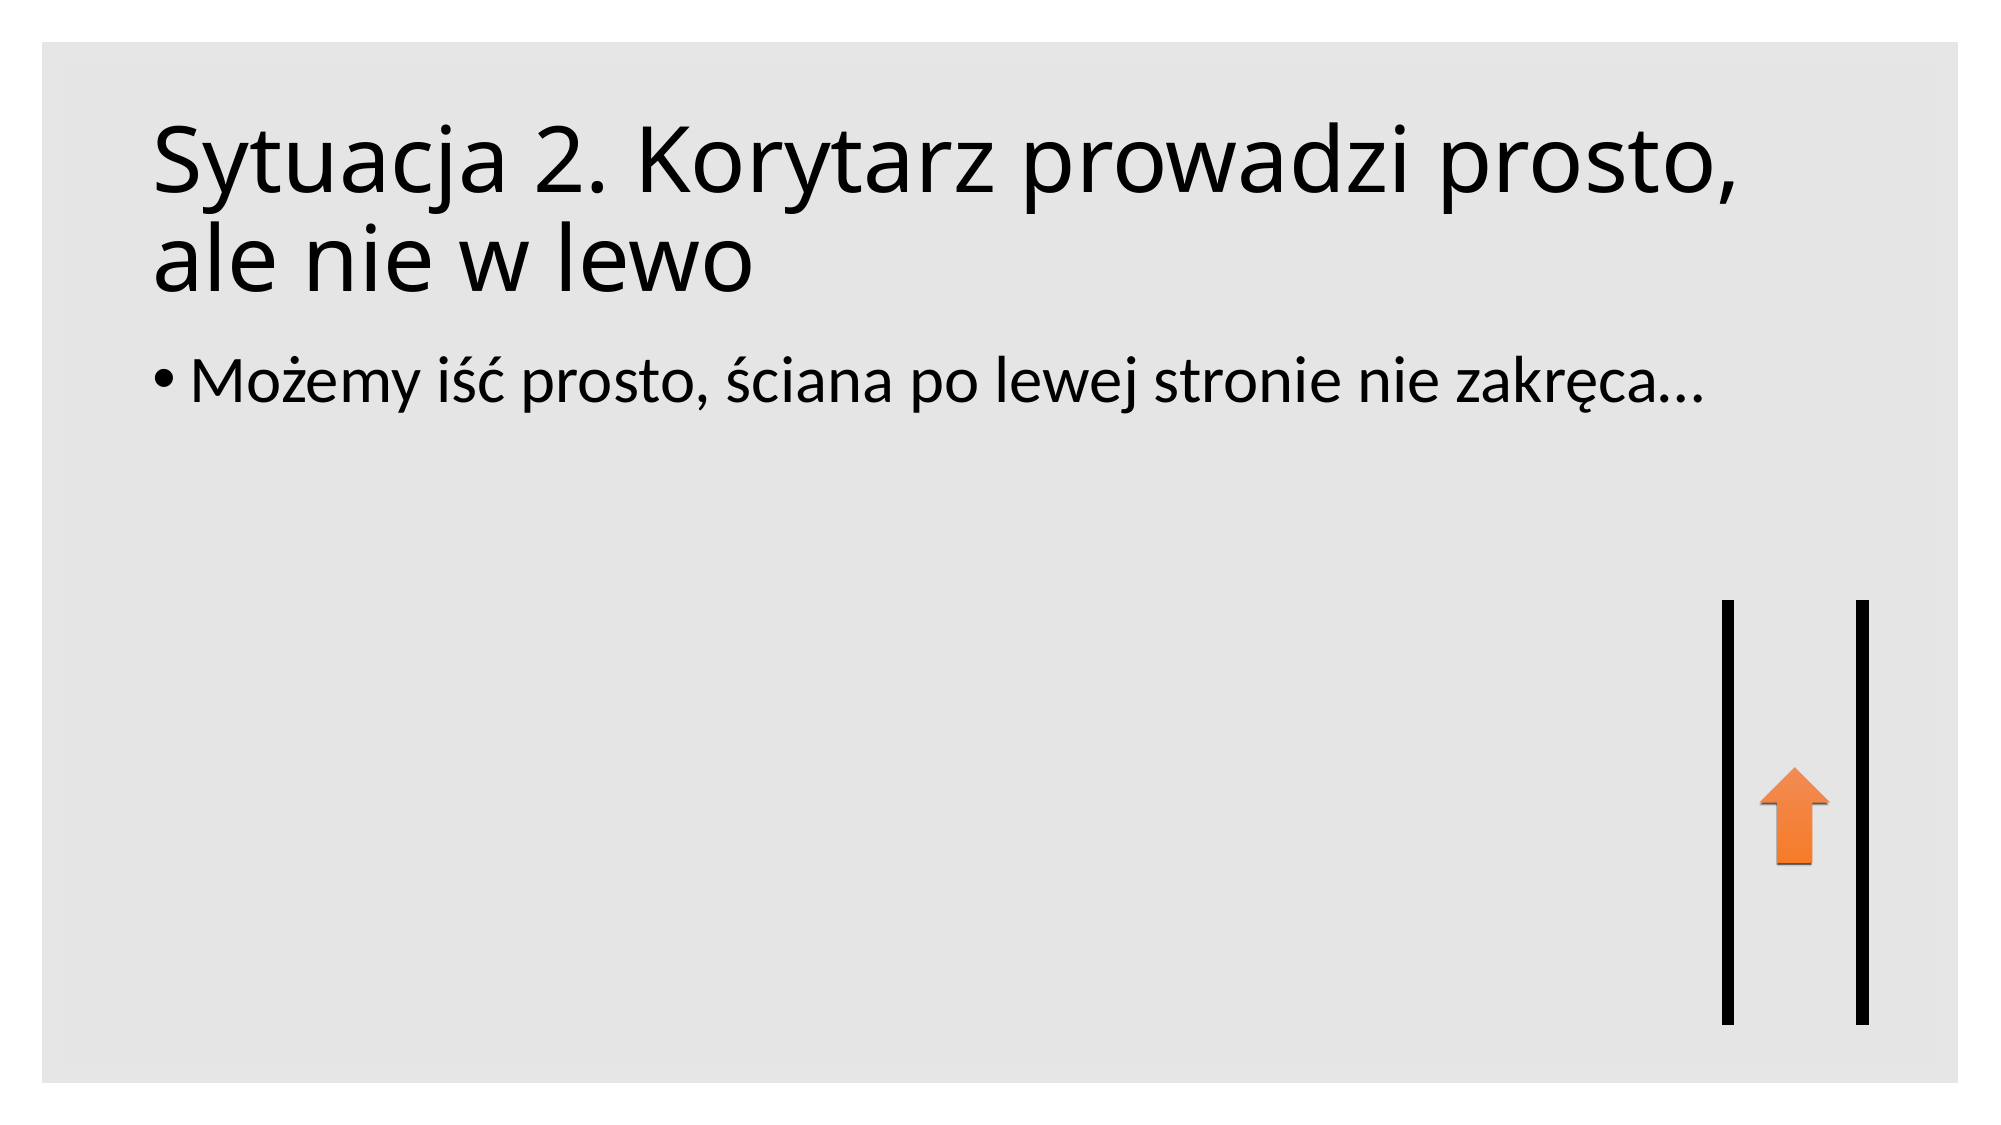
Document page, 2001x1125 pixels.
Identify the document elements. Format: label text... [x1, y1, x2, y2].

list Możemy iść prosto, ściana po lewej stronie nie zakręca… [137, 337, 1882, 973]
text_box [53, 53, 1947, 1073]
title Sytuacja 2. Korytarz prowadzi prosto, ale nie w lewo [137, 103, 1863, 322]
